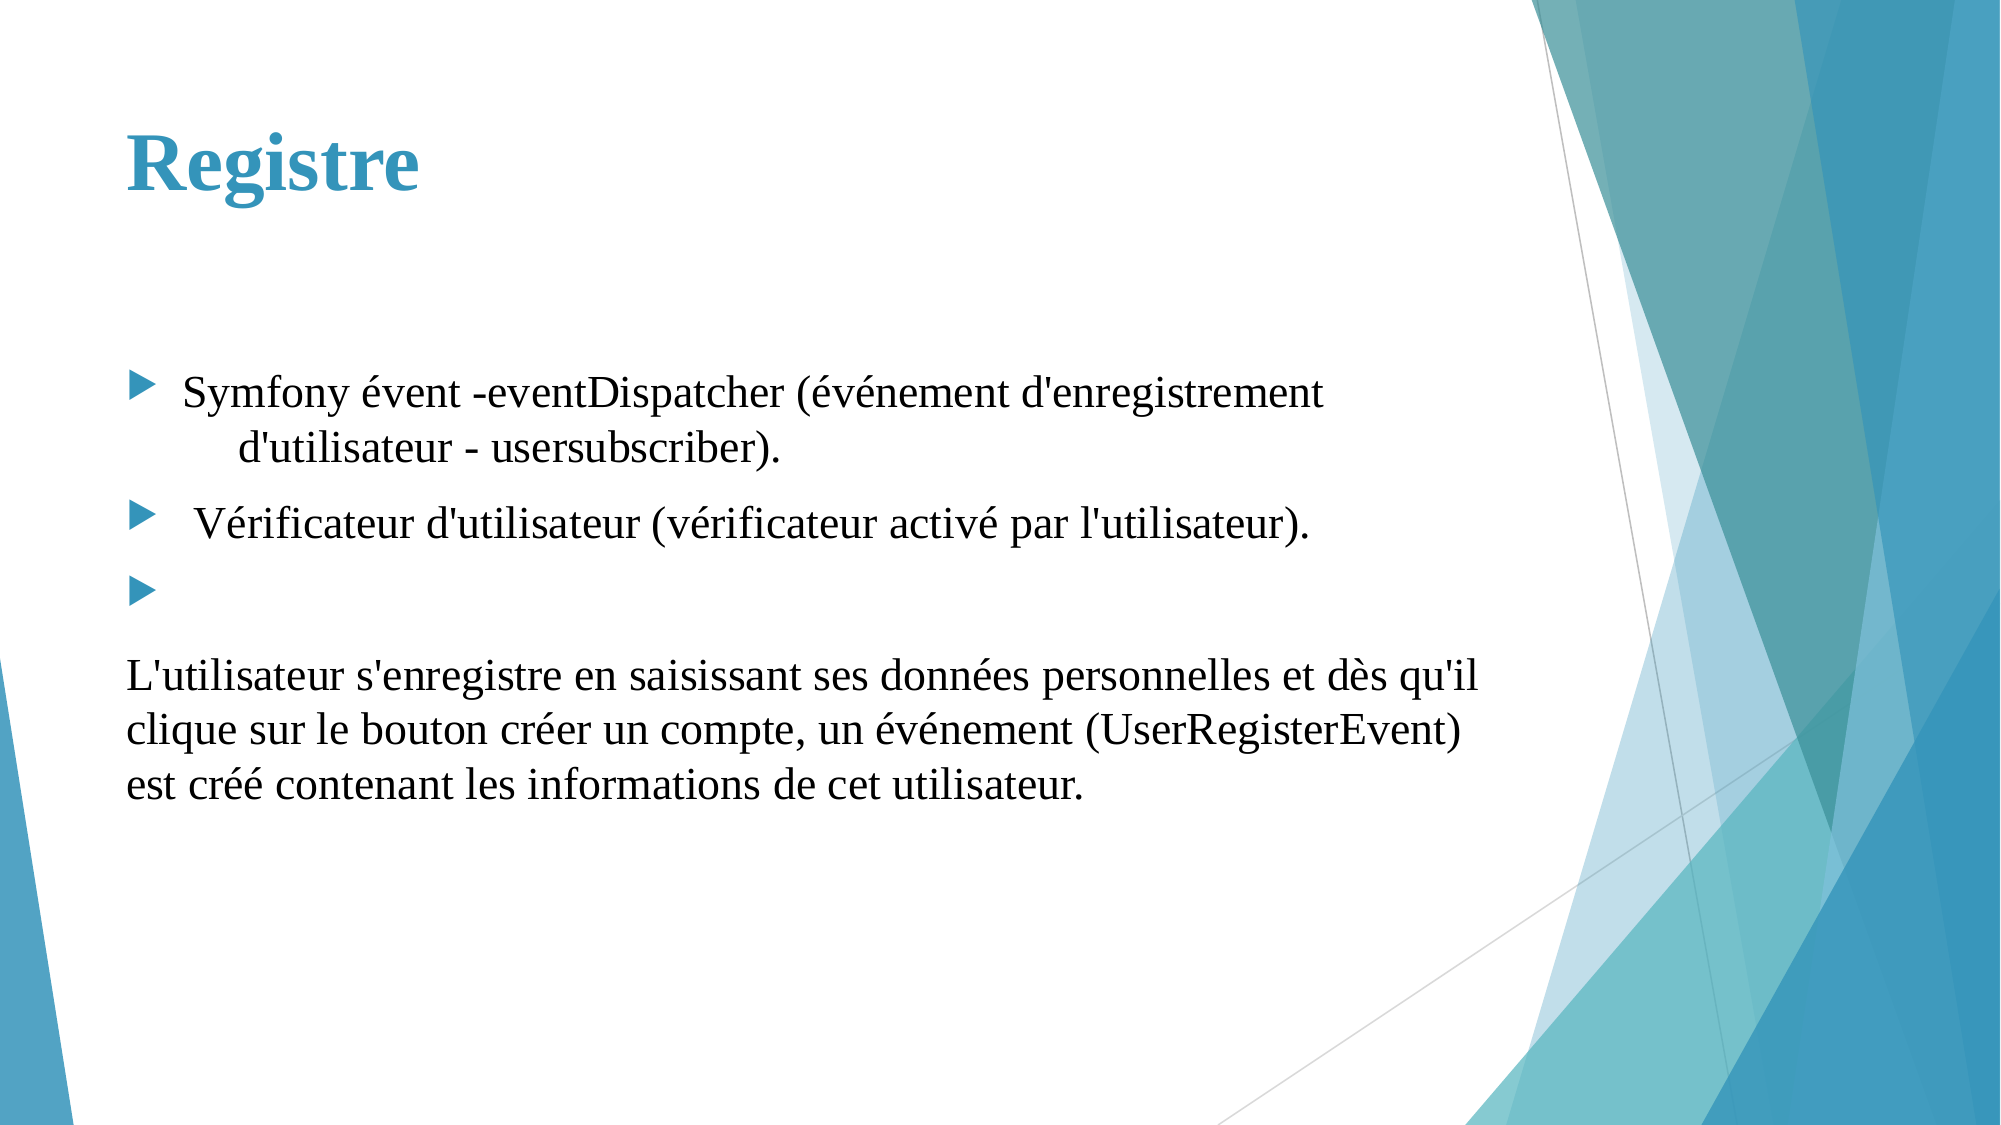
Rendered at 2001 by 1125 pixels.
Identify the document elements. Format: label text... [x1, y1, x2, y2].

list Symfony évent -eventDispatcher (événement d'enregistrement d'utilisateur - usersubscriber). Vérificateur d'utilisateur (vérificateur activé par l'utilisateur). L'utilisateur s'enregistre en saisissant ses données personnelles et dès qu'il clique sur le bouton créer un compte, un événement (UserRegisterEvent) est créé contenant les informations de cet utilisateur. [111, 354, 1522, 992]
title Registre [111, 99, 1522, 317]
